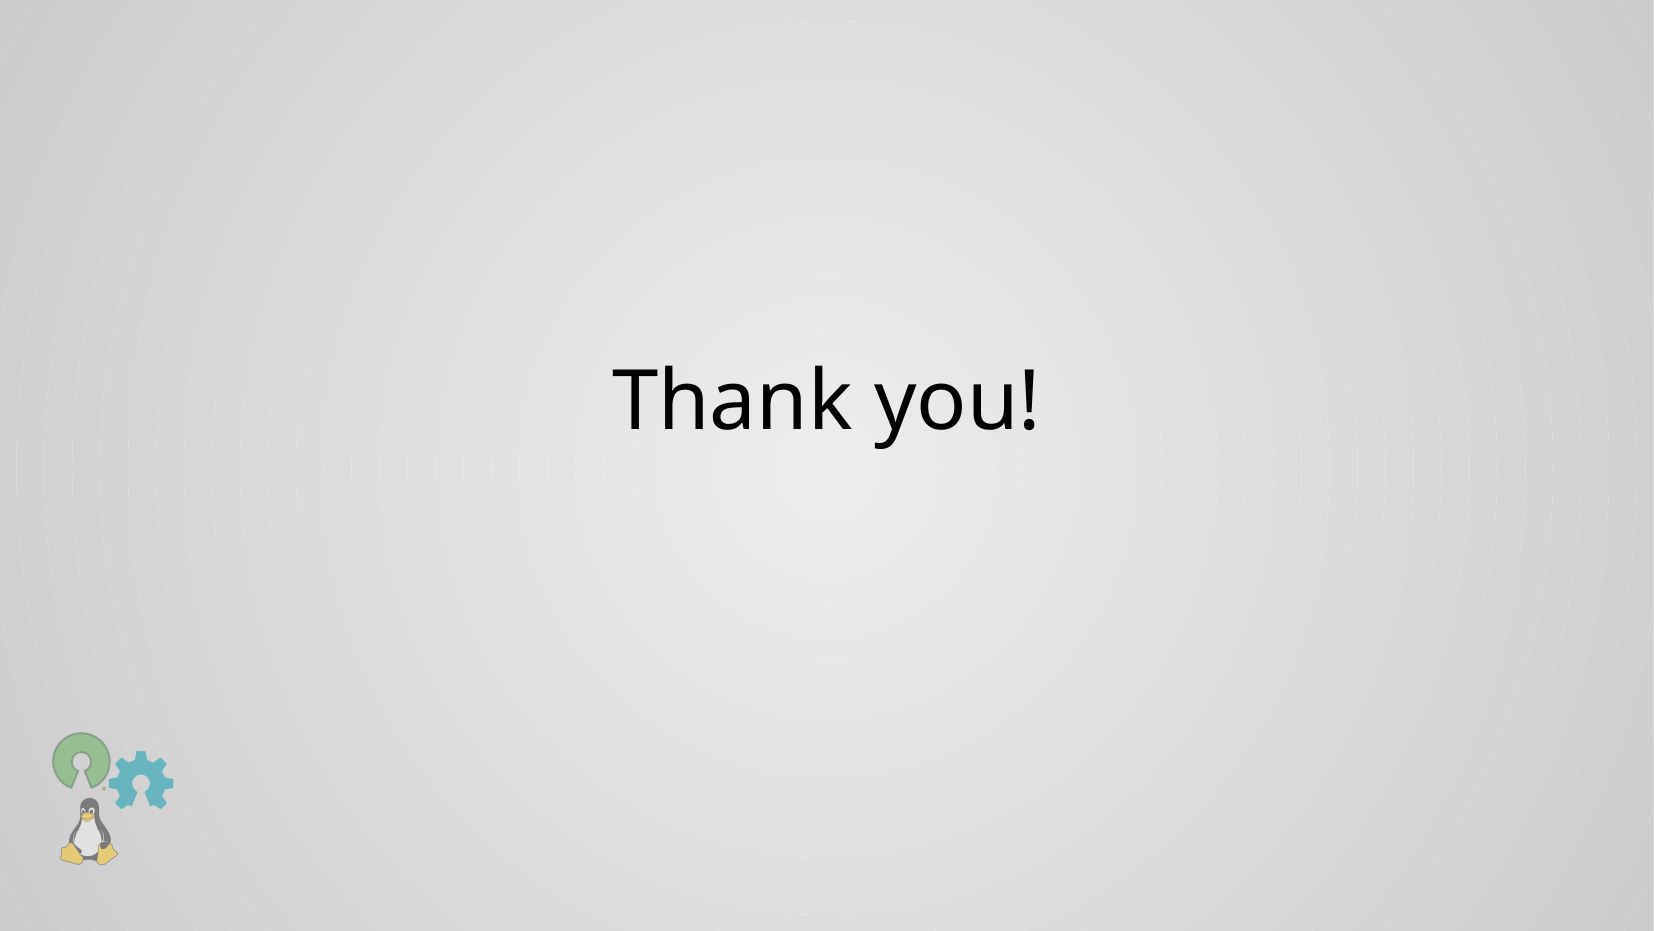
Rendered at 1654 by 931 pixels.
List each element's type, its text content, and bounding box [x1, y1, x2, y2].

subtitle Thank you! [82, 37, 1571, 757]
